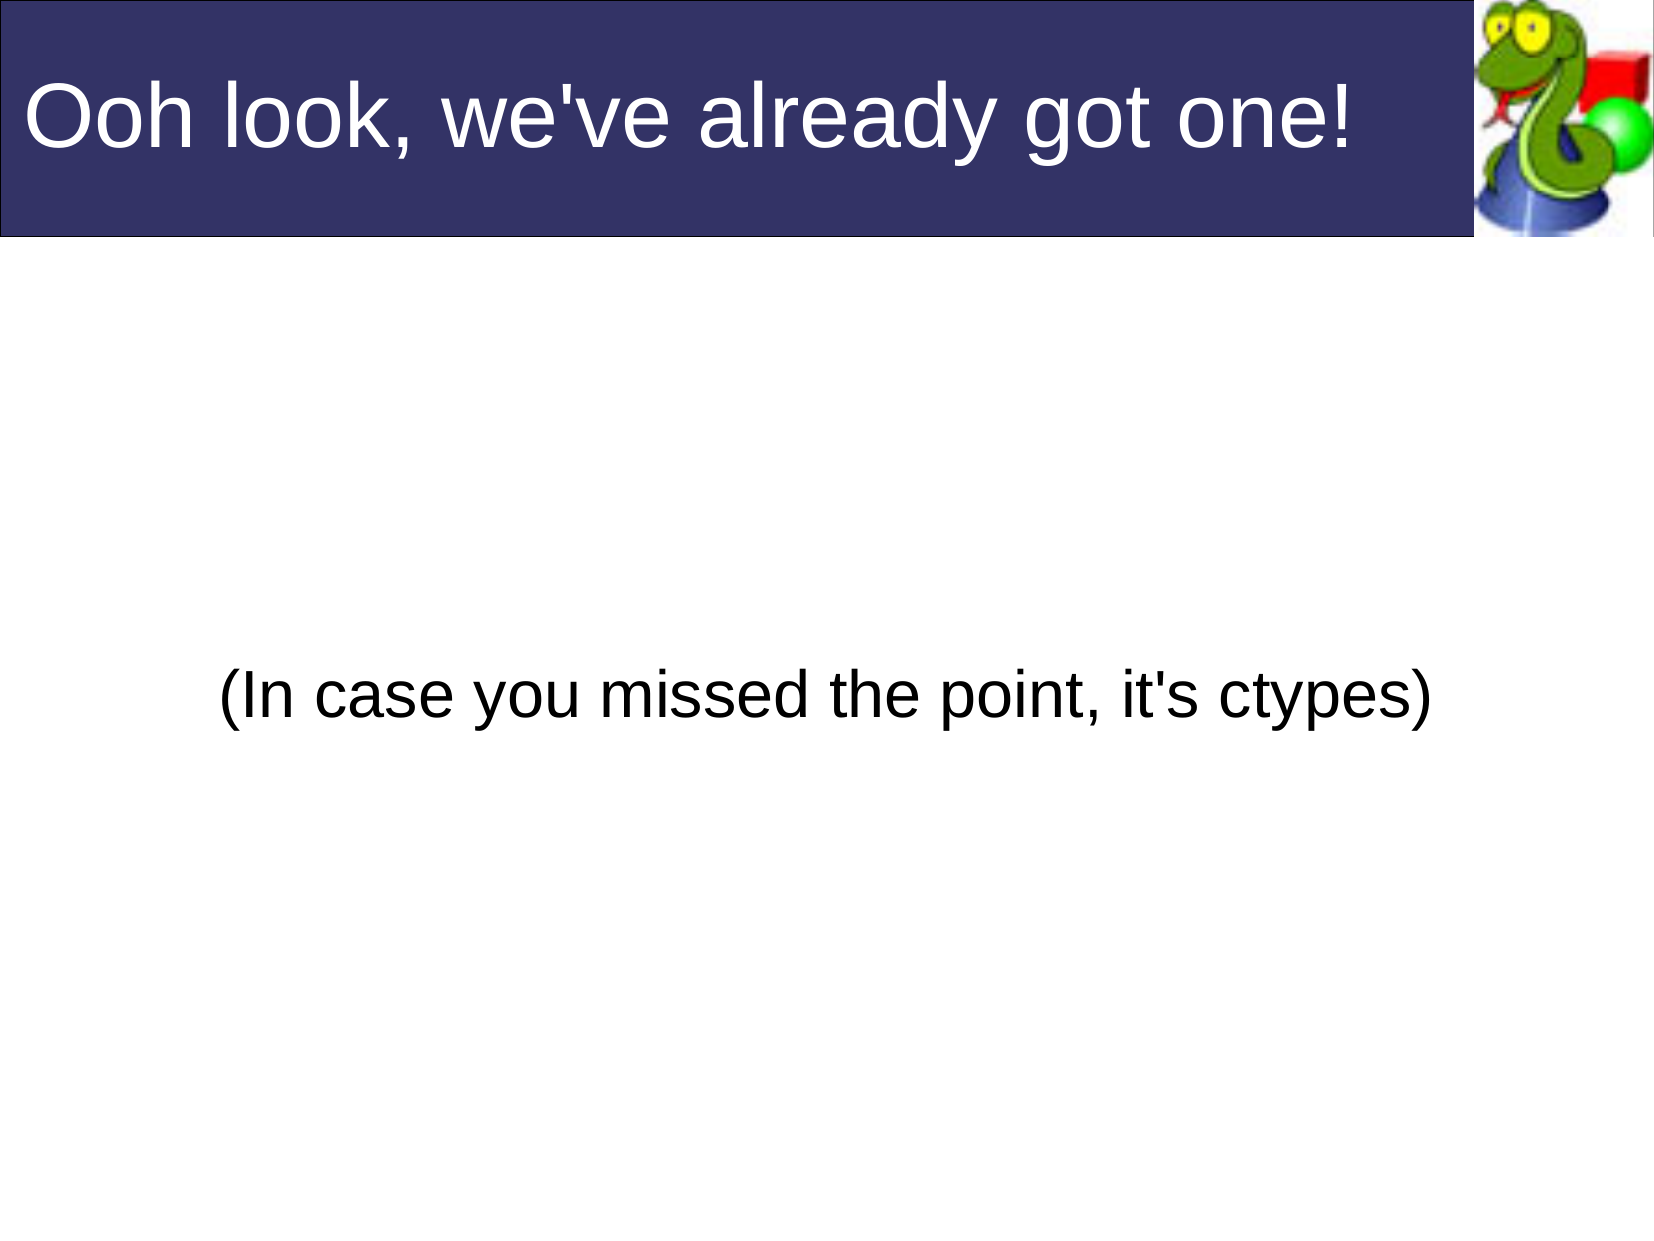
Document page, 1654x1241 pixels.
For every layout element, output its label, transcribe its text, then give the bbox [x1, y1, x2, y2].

subtitle (In case you missed the point, it's ctypes) [88, 450, 1565, 938]
title Ooh look, we've already got one! [23, 11, 1477, 219]
picture [1474, 0, 1654, 237]
